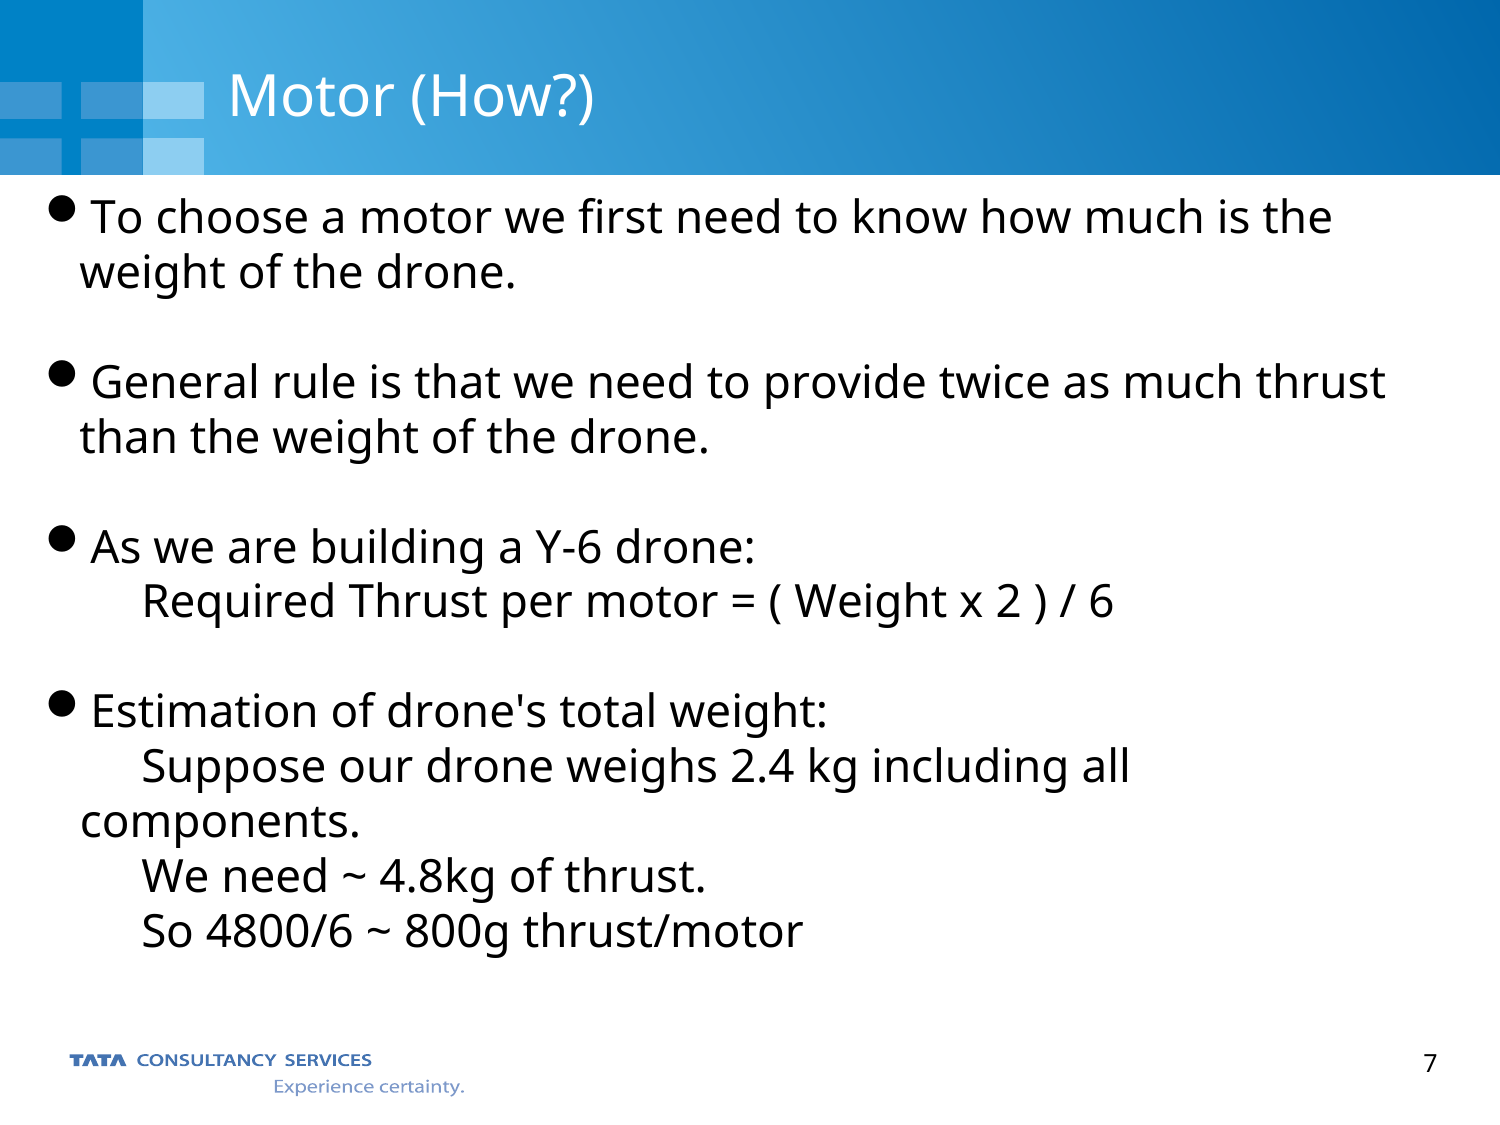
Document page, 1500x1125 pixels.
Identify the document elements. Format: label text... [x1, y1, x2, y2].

text_box To choose a motor we first need to know how much is the weight of the drone. General rule is that we need to provide twice as much thrust than the weight of the drone. As we are building a Y-6 drone: Required Thrust per motor = ( Weight x 2 ) / 6 Estimation of drone's total weight: Suppose our drone weighs 2.4 kg including all components. We need ~ 4.8kg of thrust. So 4800/6 ~ 800g thrust/motor [29, 179, 1471, 1006]
text_box Motor (How?) [212, 50, 1449, 137]
